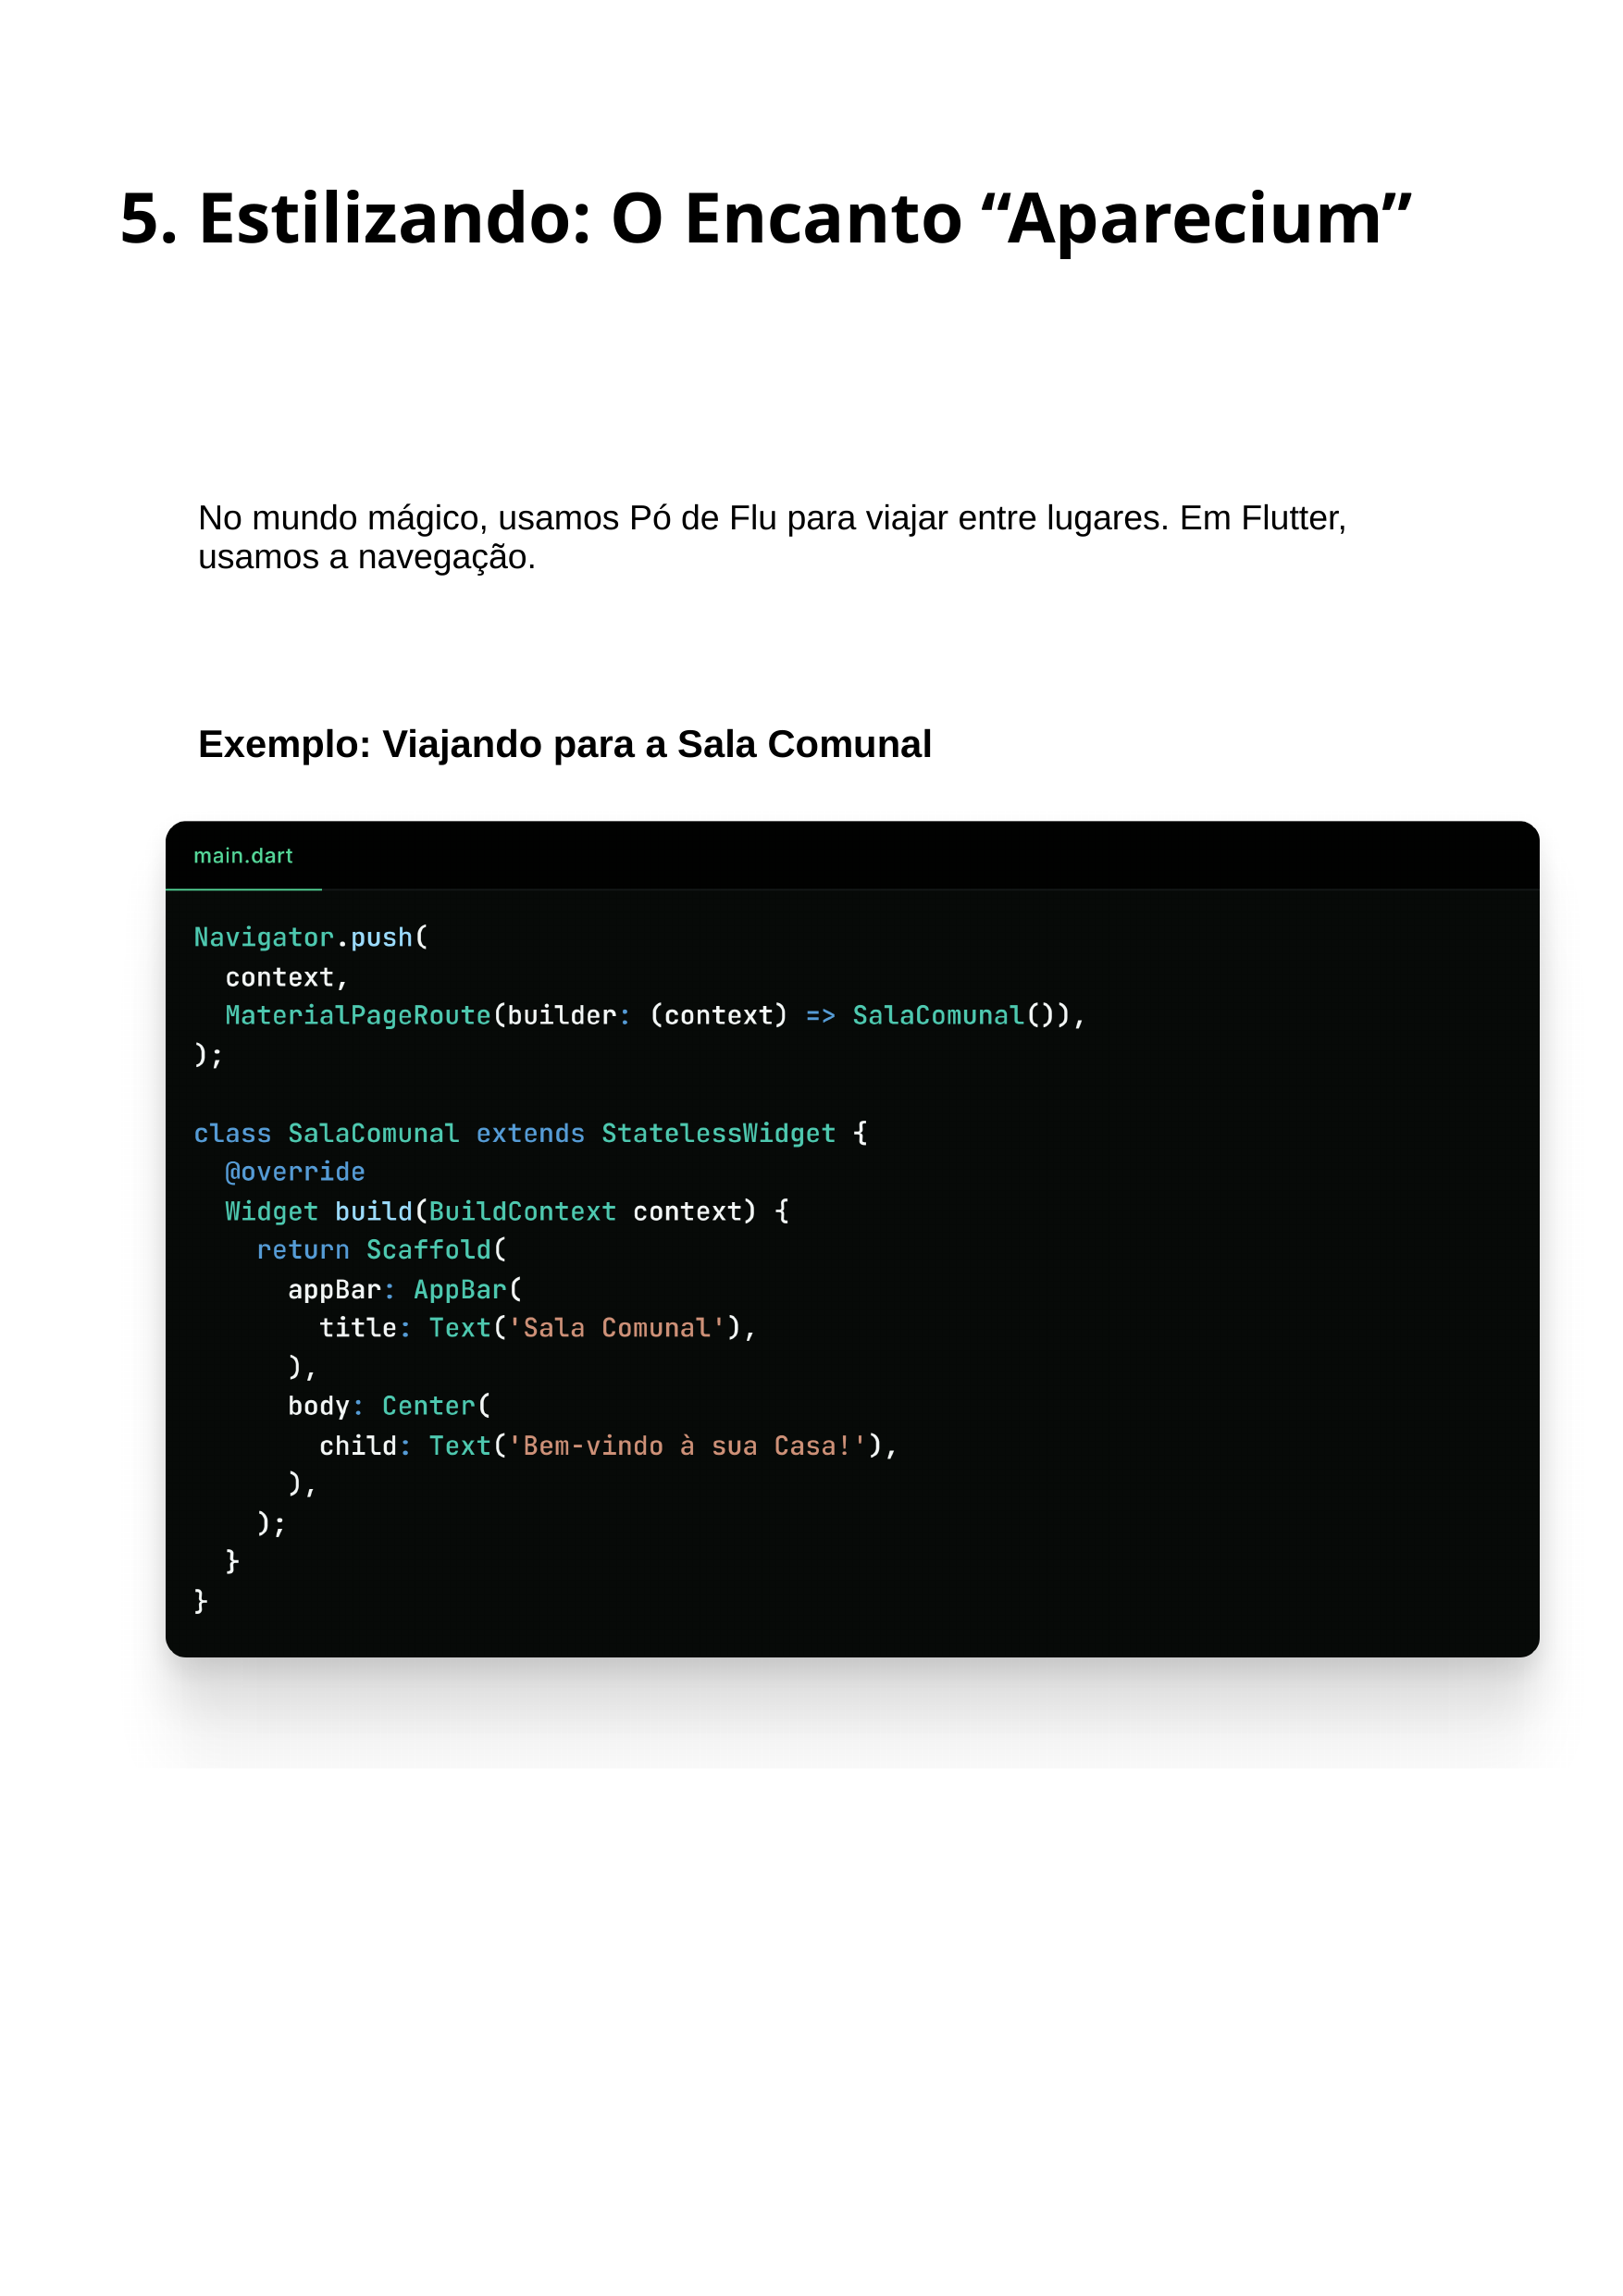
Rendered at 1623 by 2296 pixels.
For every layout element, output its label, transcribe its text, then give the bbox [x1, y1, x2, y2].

text_box No mundo mágico, usamos Pó de Flu para viajar entre lugares. Em Flutter, usamos a navegação. Exemplo: Viajando para a Sala Comunal [184, 491, 1442, 710]
text_box 5. Estilizando: O Encanto “Aparecium” [105, 161, 1530, 438]
picture [55, 710, 1623, 1769]
